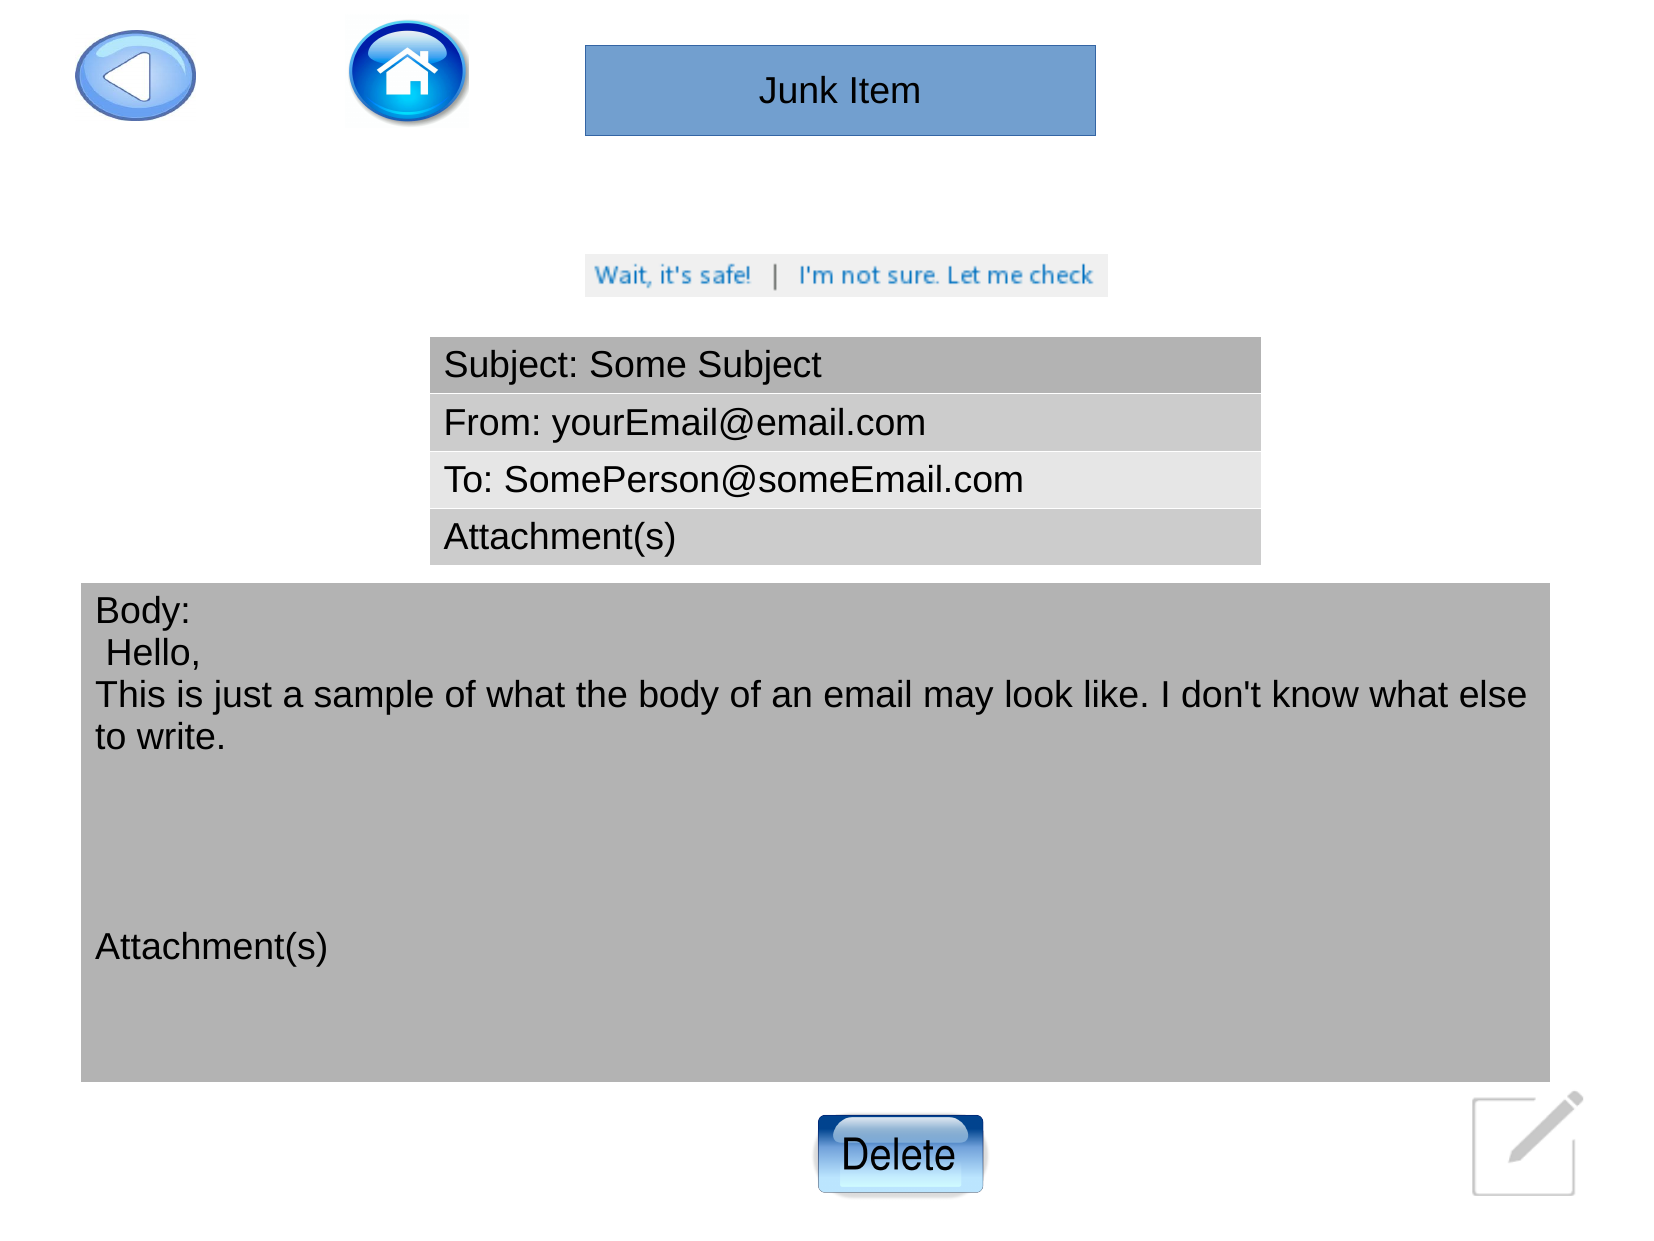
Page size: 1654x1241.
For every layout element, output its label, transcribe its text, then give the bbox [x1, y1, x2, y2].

table_header Body: Hello, This is just a sample of what the body of an email may look like. I don't know what else to write. Attachment(s) [81, 583, 1550, 1082]
picture [1425, 1080, 1636, 1201]
table_header Subject: Some Subject [430, 337, 1261, 393]
table_cell To: SomePerson@someEmail.com [430, 452, 1261, 508]
table_cell From: yourEmail@email.com [430, 394, 1261, 451]
picture [810, 1110, 991, 1201]
picture [75, 30, 196, 121]
picture [585, 254, 1108, 297]
text_box Junk Item [585, 45, 1096, 136]
picture [345, 14, 469, 128]
table_cell Attachment(s) [430, 509, 1261, 565]
